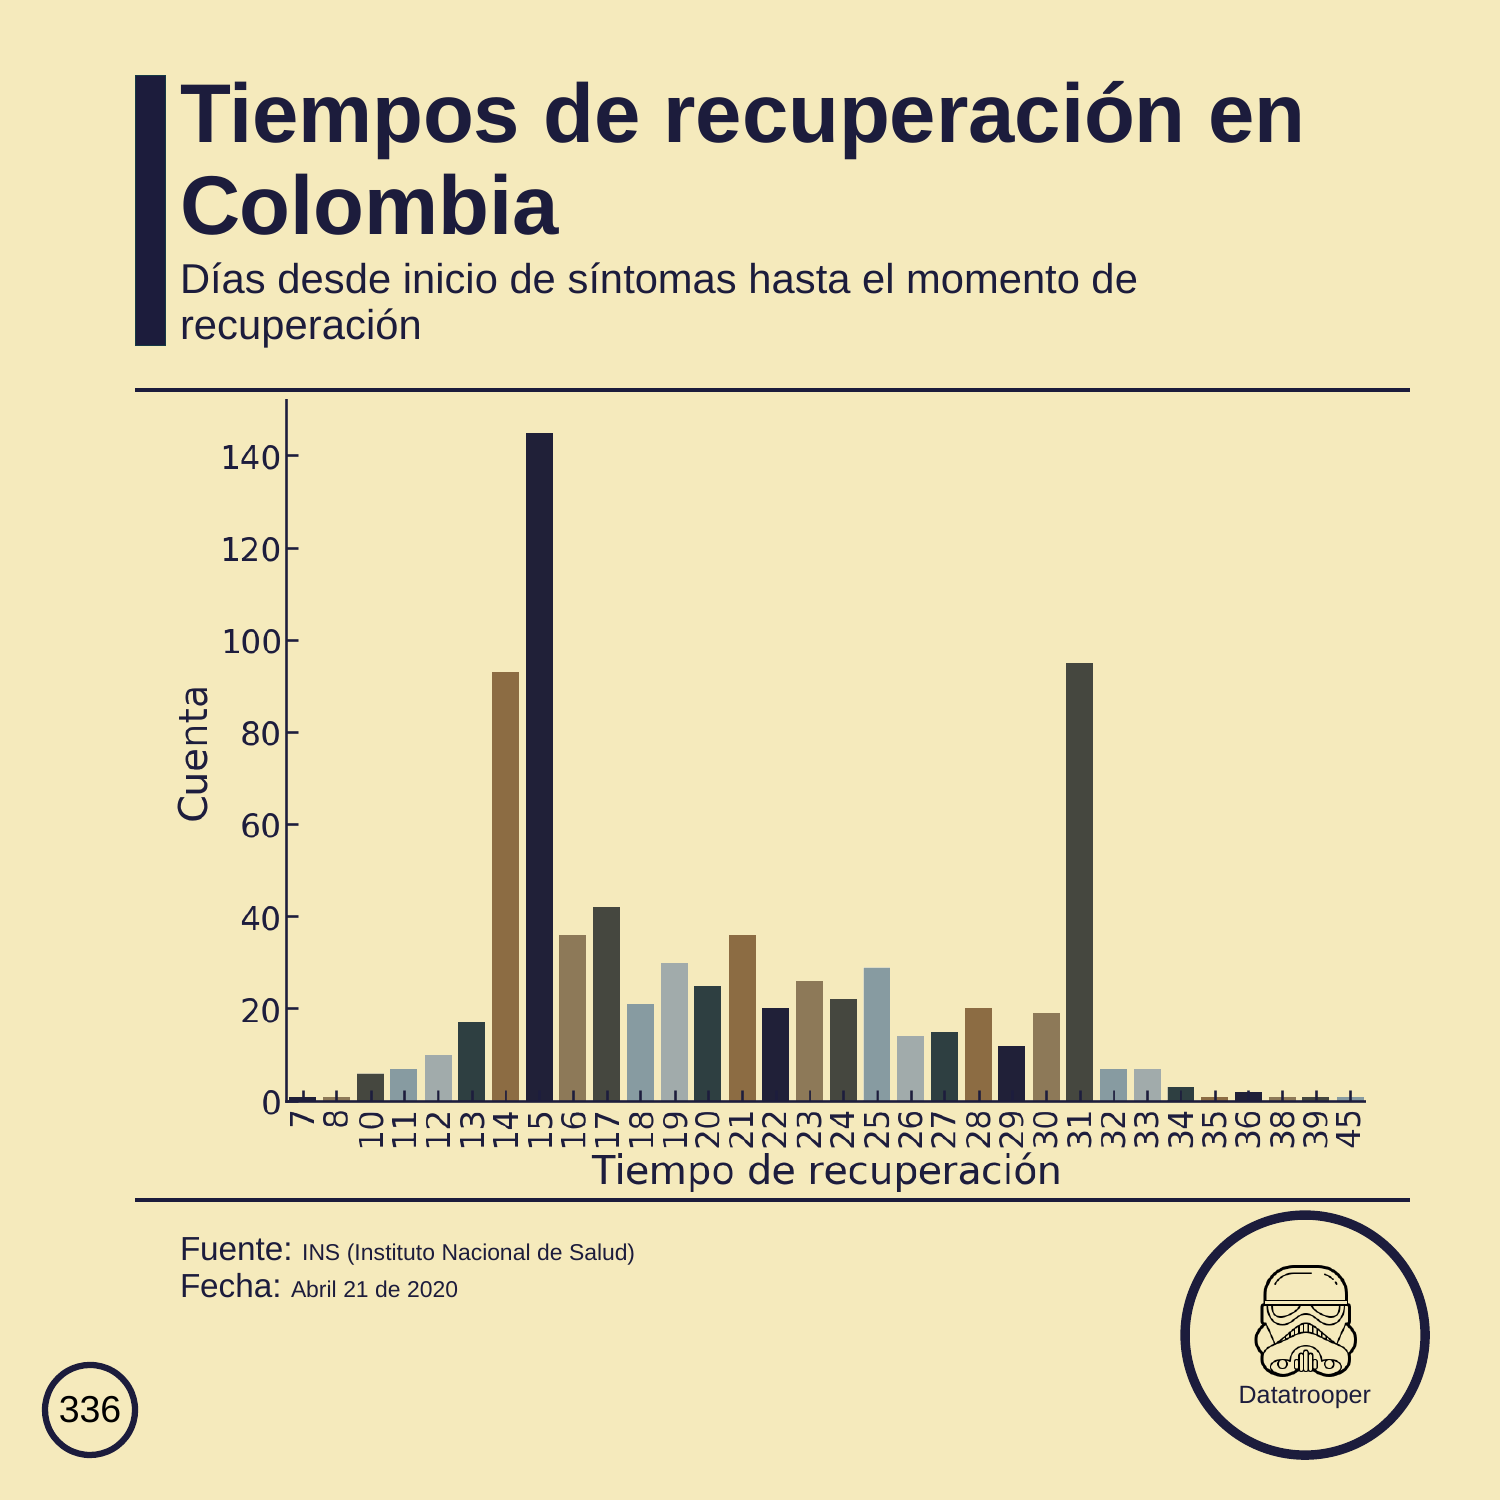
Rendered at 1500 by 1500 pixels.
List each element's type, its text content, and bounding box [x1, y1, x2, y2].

text_box [1185, 1215, 1426, 1456]
title Días desde inicio de síntomas hasta el momento de recuperación [180, 254, 1351, 350]
title Tiempos de recuperación en Colombia [180, 64, 1351, 254]
text_box Datatrooper [1230, 1379, 1381, 1411]
picture [175, 399, 1366, 1192]
picture [1230, 1245, 1381, 1379]
text_box 336 [45, 1364, 136, 1456]
title Fuente: INS (Instituto Nacional de Salud) Fecha: Abril 21 de 2020 [180, 1202, 1201, 1342]
title Fuente: INS (Instituto Nacional de Salud) Fecha: Abril 21 de 2020 [180, 1193, 1201, 1198]
text_box [135, 75, 166, 346]
